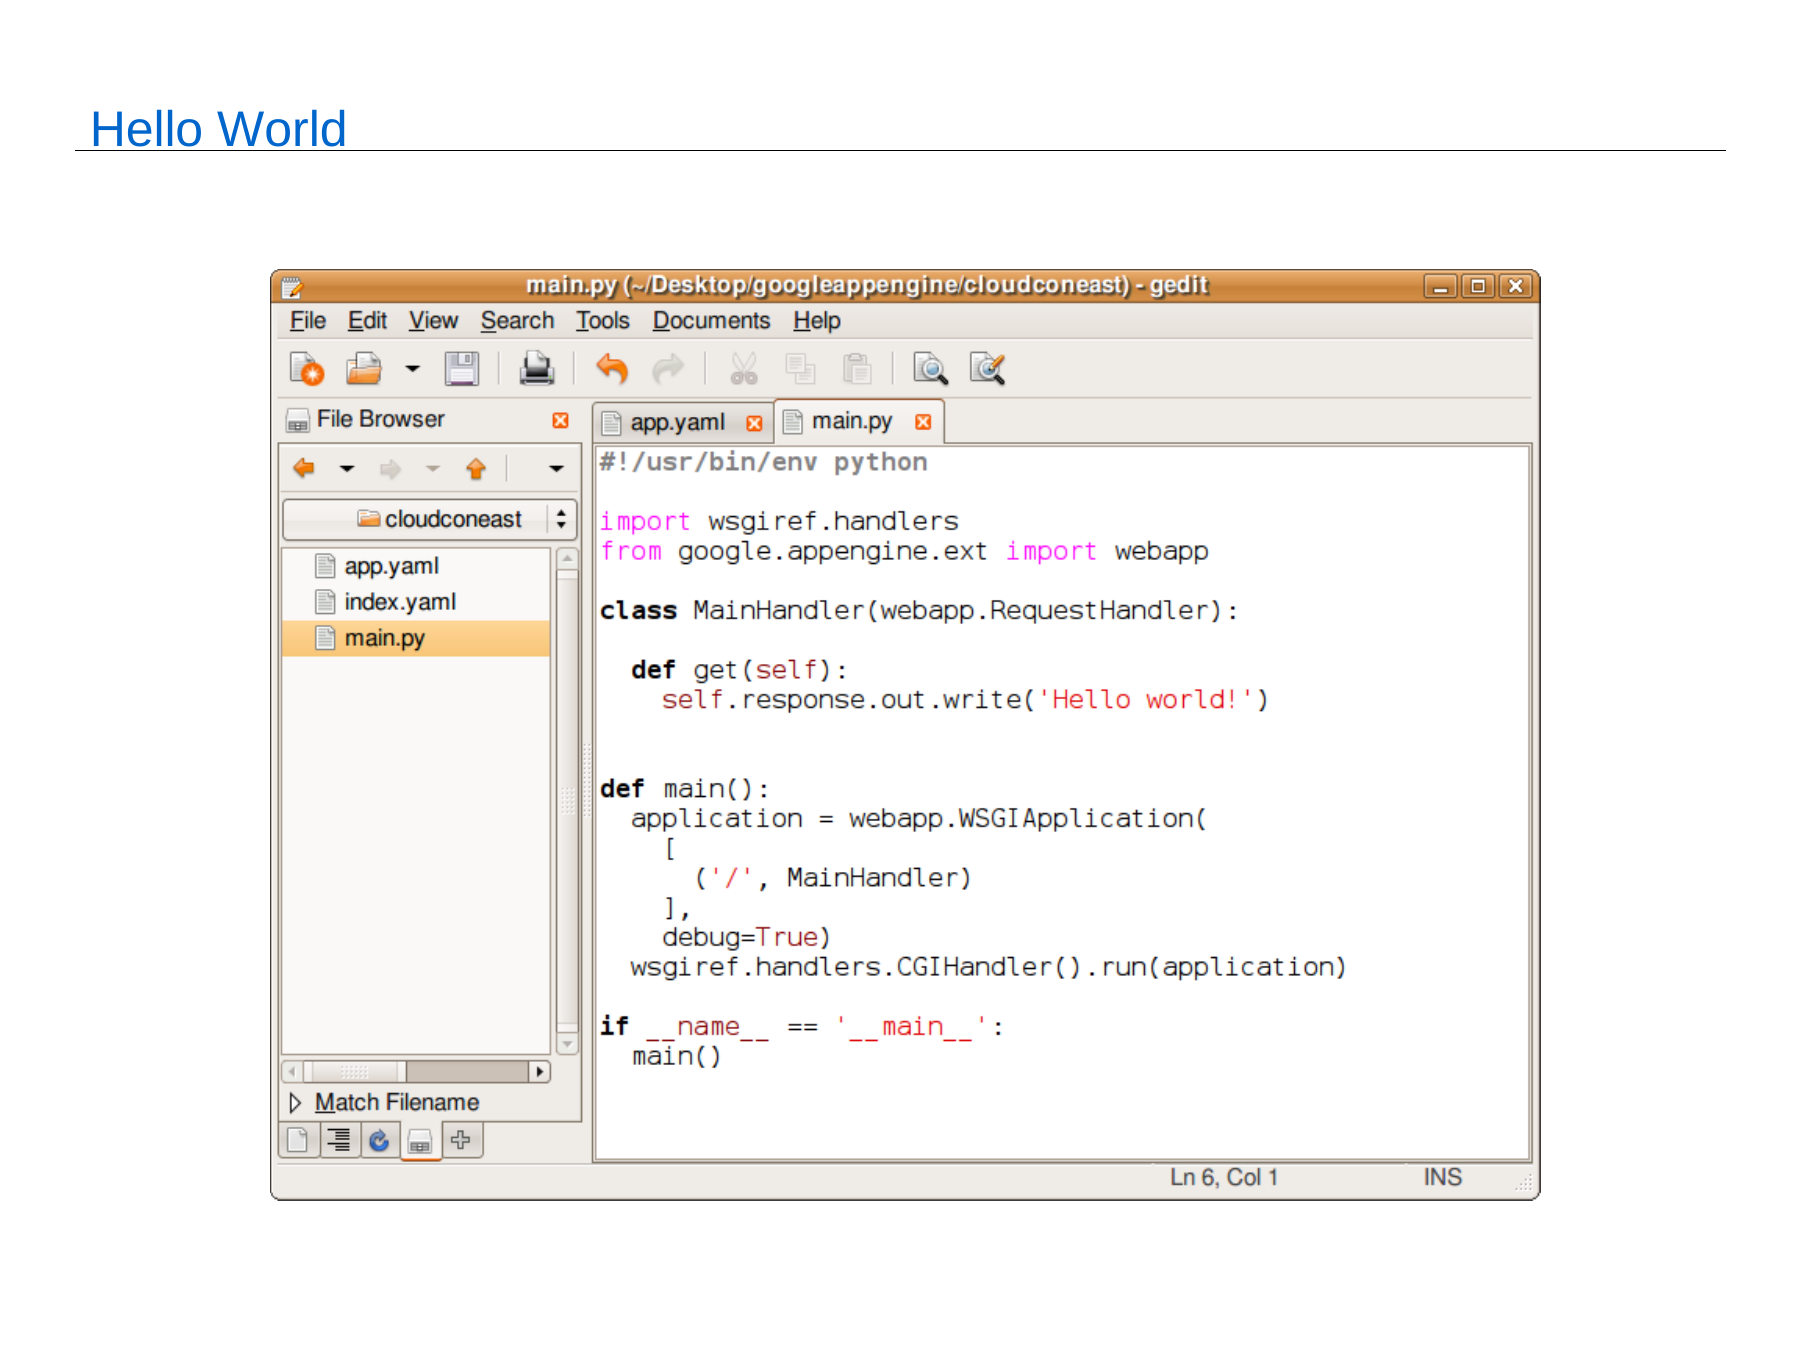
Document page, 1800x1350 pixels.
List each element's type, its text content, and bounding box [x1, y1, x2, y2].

title Hello World [89, 71, 1489, 165]
picture [270, 269, 1541, 1201]
